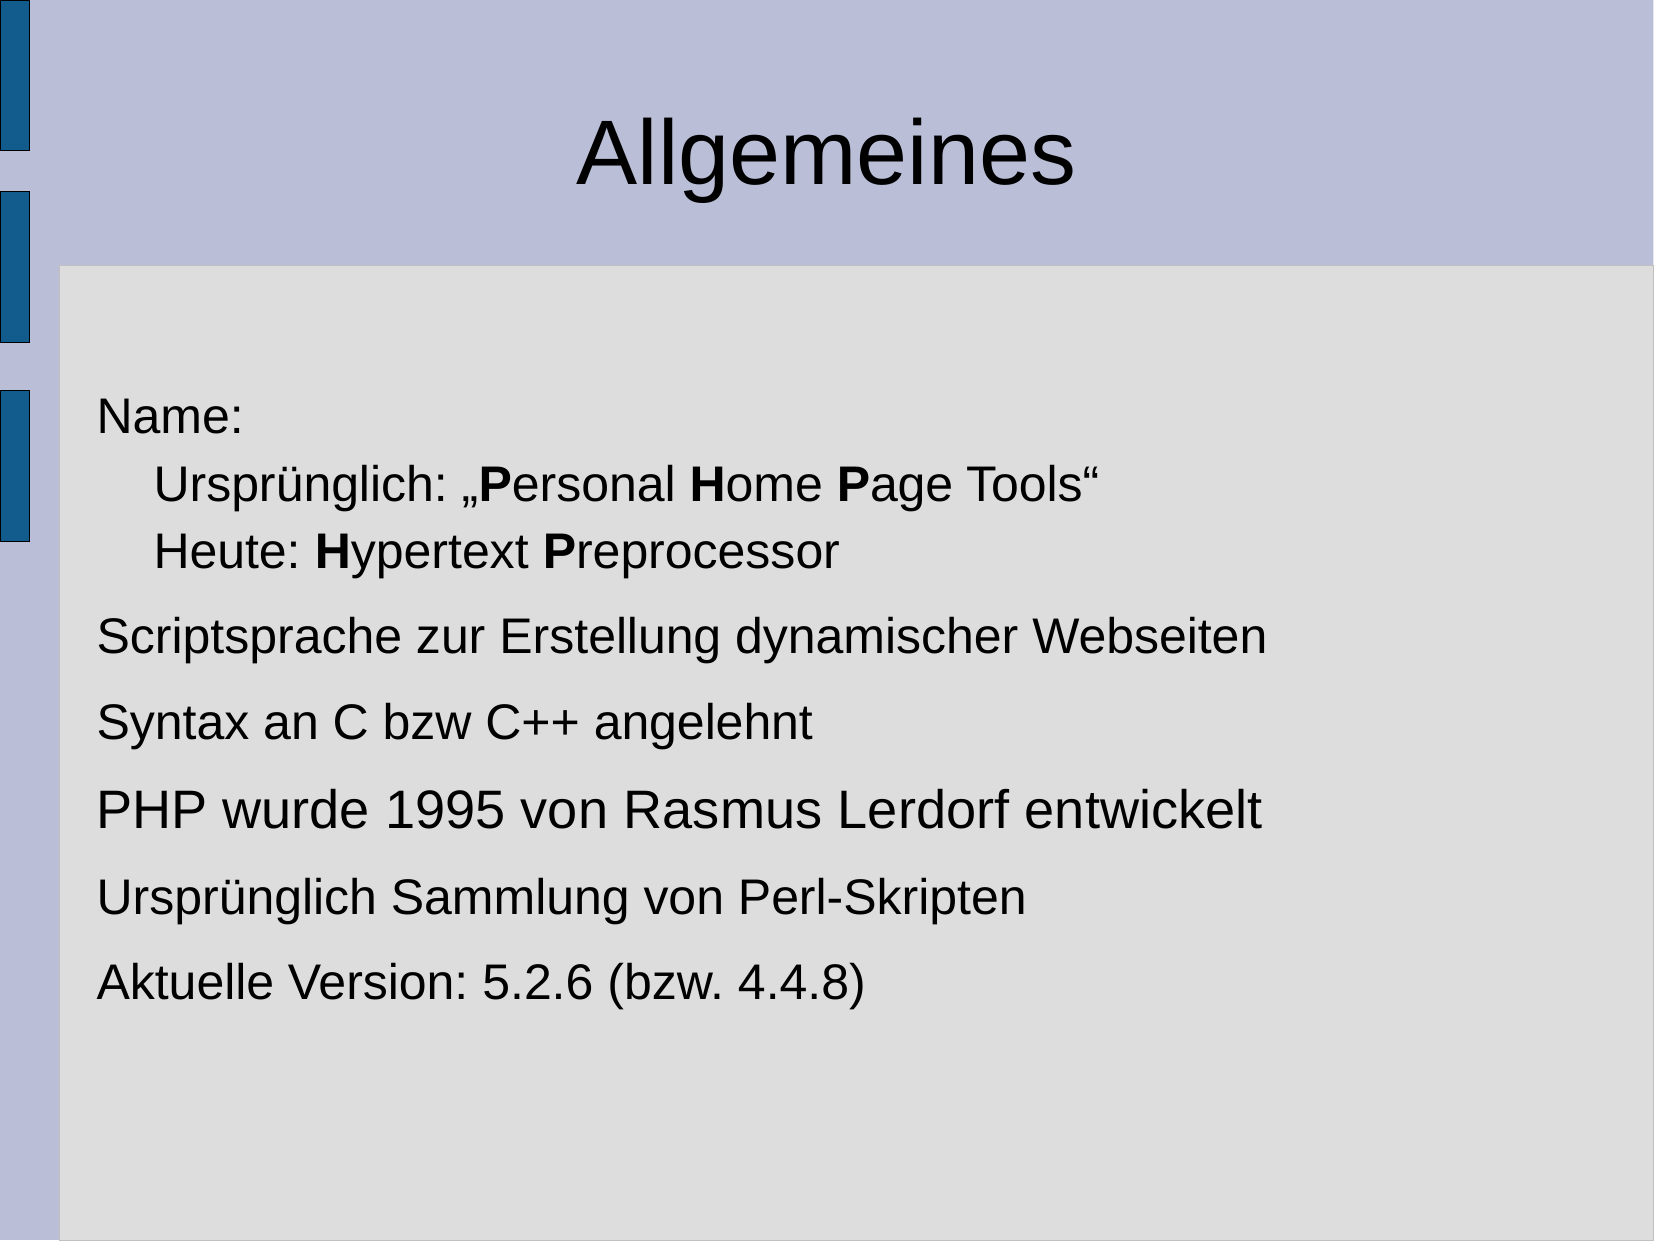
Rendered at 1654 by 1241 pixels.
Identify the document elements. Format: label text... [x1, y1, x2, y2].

title Allgemeines [82, 56, 1571, 250]
subtitle Name: Ursprünglich: „Personal Home Page Tools“ Heute: Hypertext Preprocessor Scriptsprache zur Erstellung dynamischer Webseiten Syntax an C bzw C++ angelehnt PHP wurde 1995 von Rasmus Lerdorf entwickelt Ursprünglich Sammlung von Perl-Skripten Aktuelle Version: 5.2.6 (bzw. 4.4.8) [82, 297, 1571, 1102]
